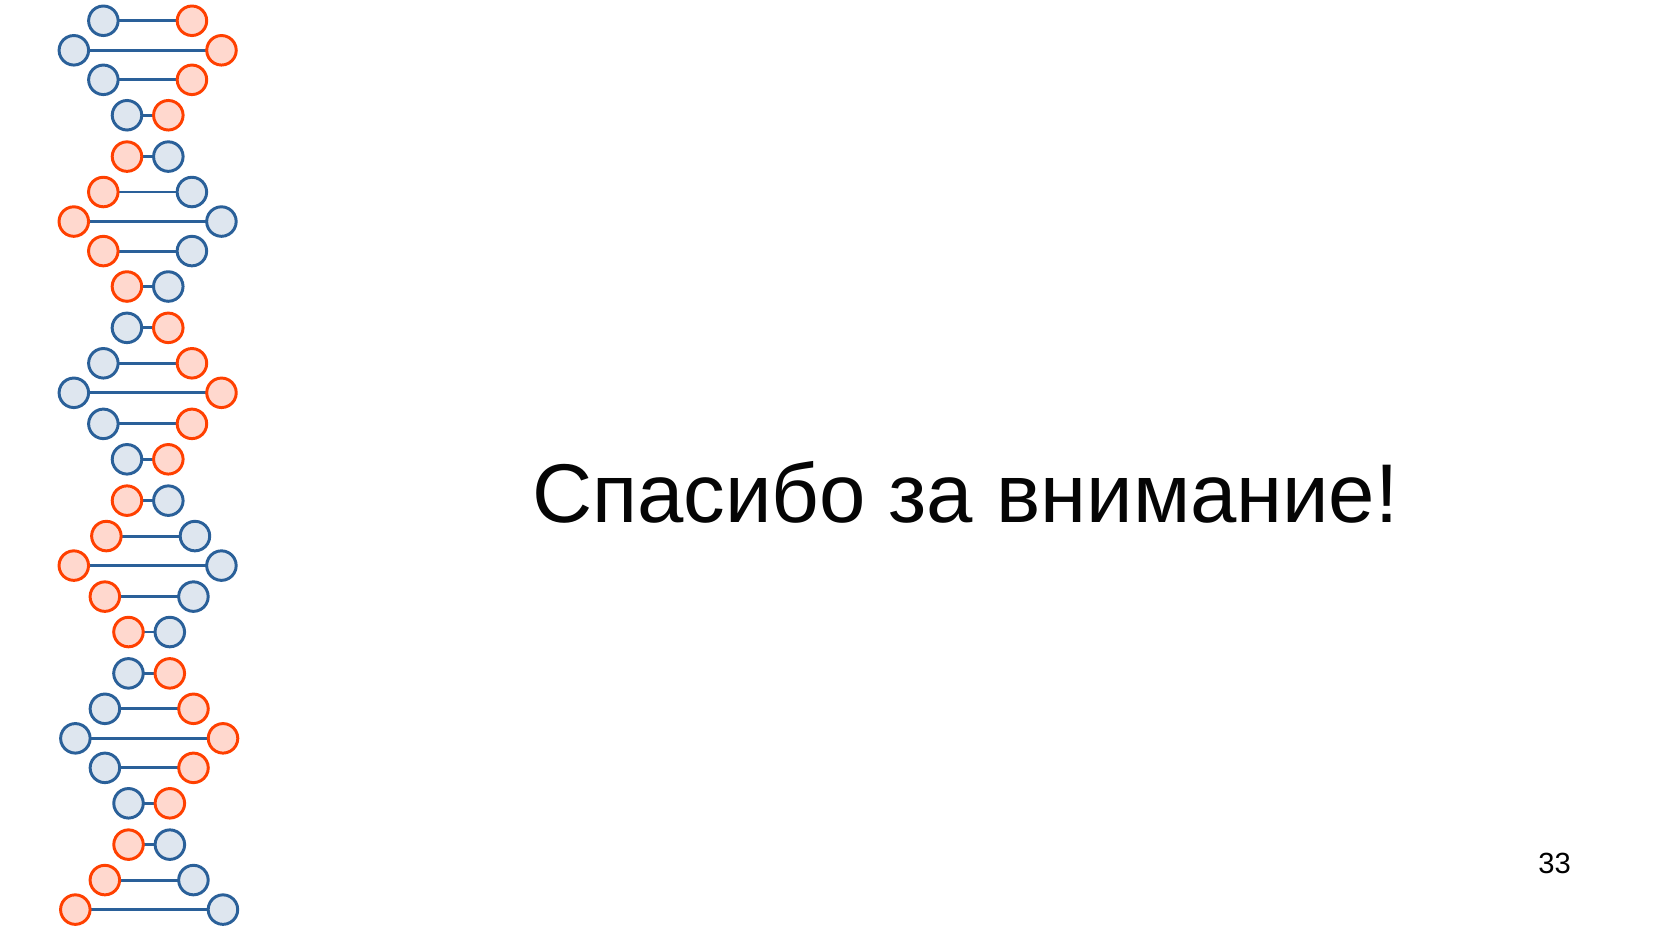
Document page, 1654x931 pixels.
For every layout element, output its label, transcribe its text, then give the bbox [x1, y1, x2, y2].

list Спасибо за внимание! [265, 224, 1595, 764]
